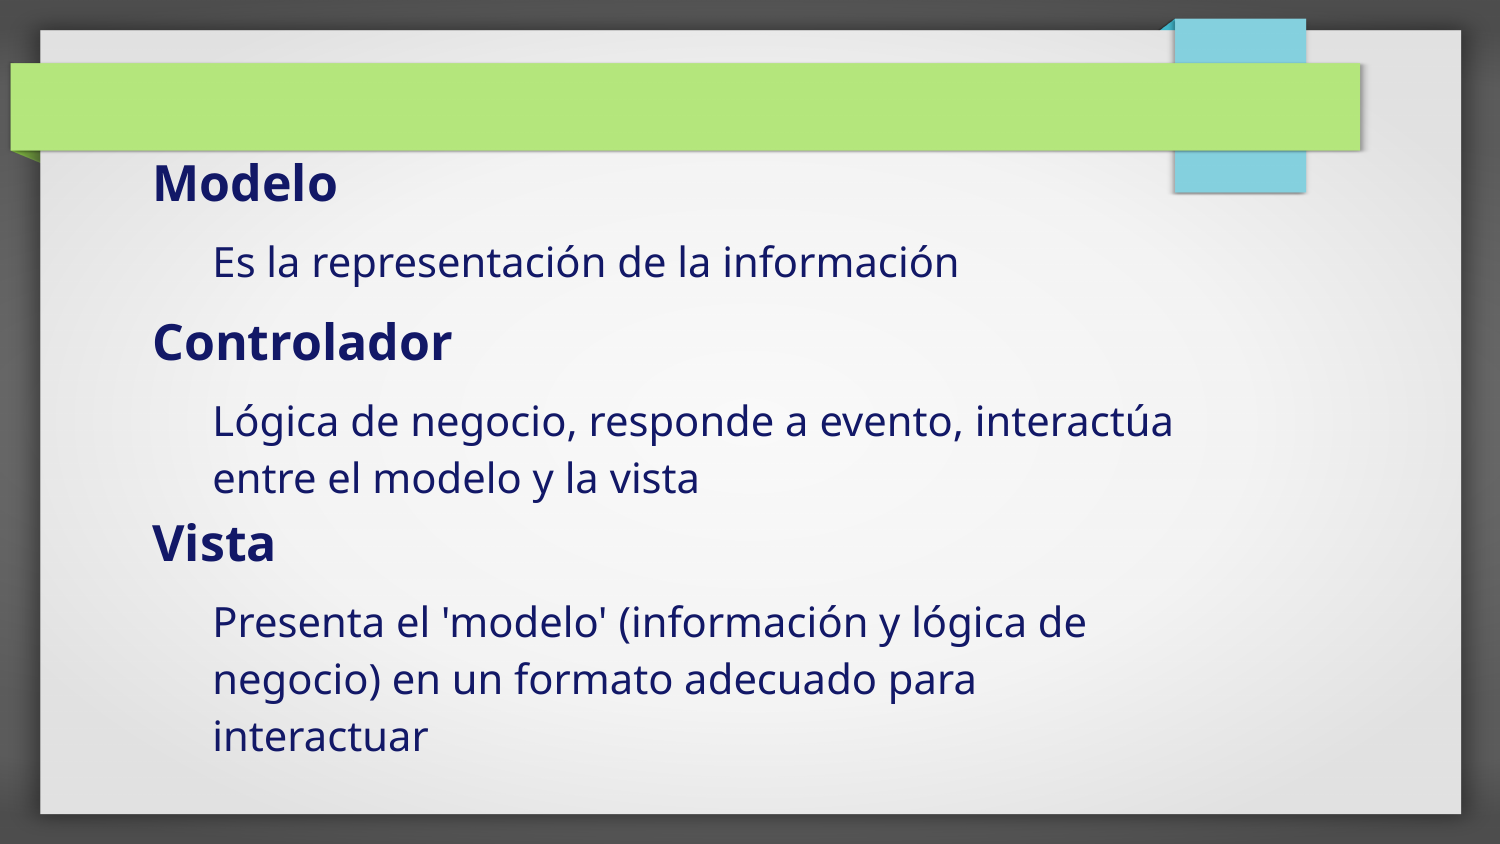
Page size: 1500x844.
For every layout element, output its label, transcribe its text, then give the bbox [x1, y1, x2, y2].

title Controlador [137, 306, 1011, 386]
list Lógica de negocio, responde a evento, interactúa entre el modelo y la vista [137, 391, 1205, 543]
title Modelo [137, 146, 1011, 227]
list Presenta el 'modelo' (información y lógica de negocio) en un formato adecuado para interactuar [137, 592, 1205, 739]
picture [0, 0, 1500, 844]
list Es la representación de la información [137, 232, 1205, 334]
title Vista [137, 506, 1011, 587]
